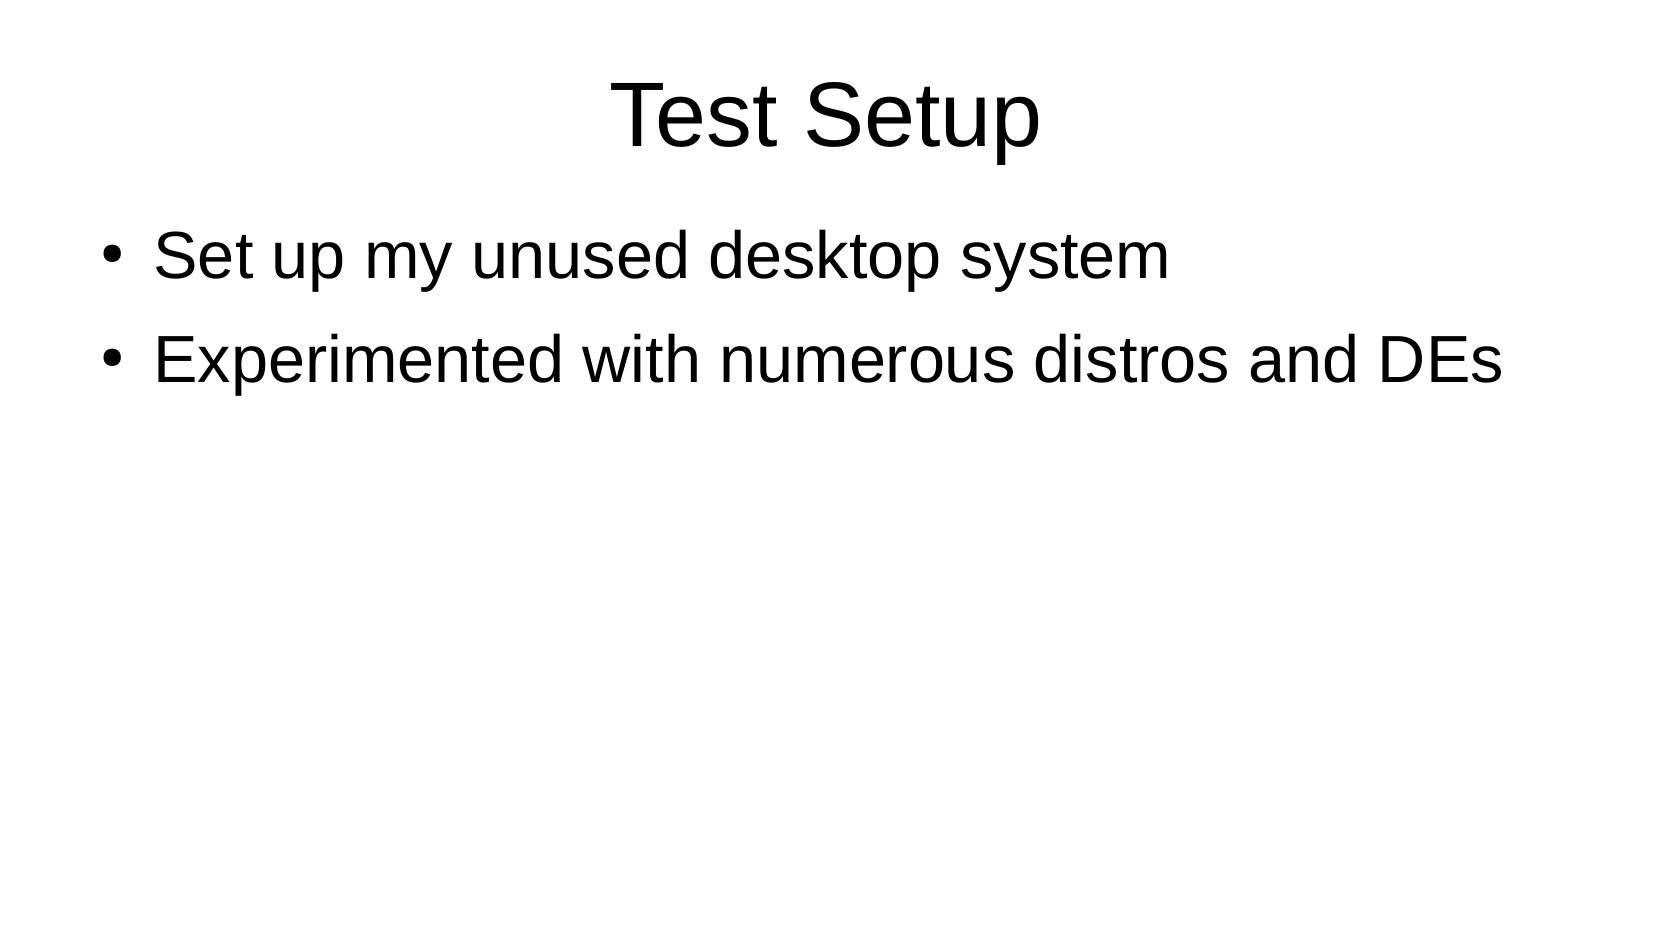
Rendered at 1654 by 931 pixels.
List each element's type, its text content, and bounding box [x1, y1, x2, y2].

list Set up my unused desktop system Experimented with numerous distros and DEs [82, 217, 1571, 758]
title Test Setup [82, 37, 1571, 193]
